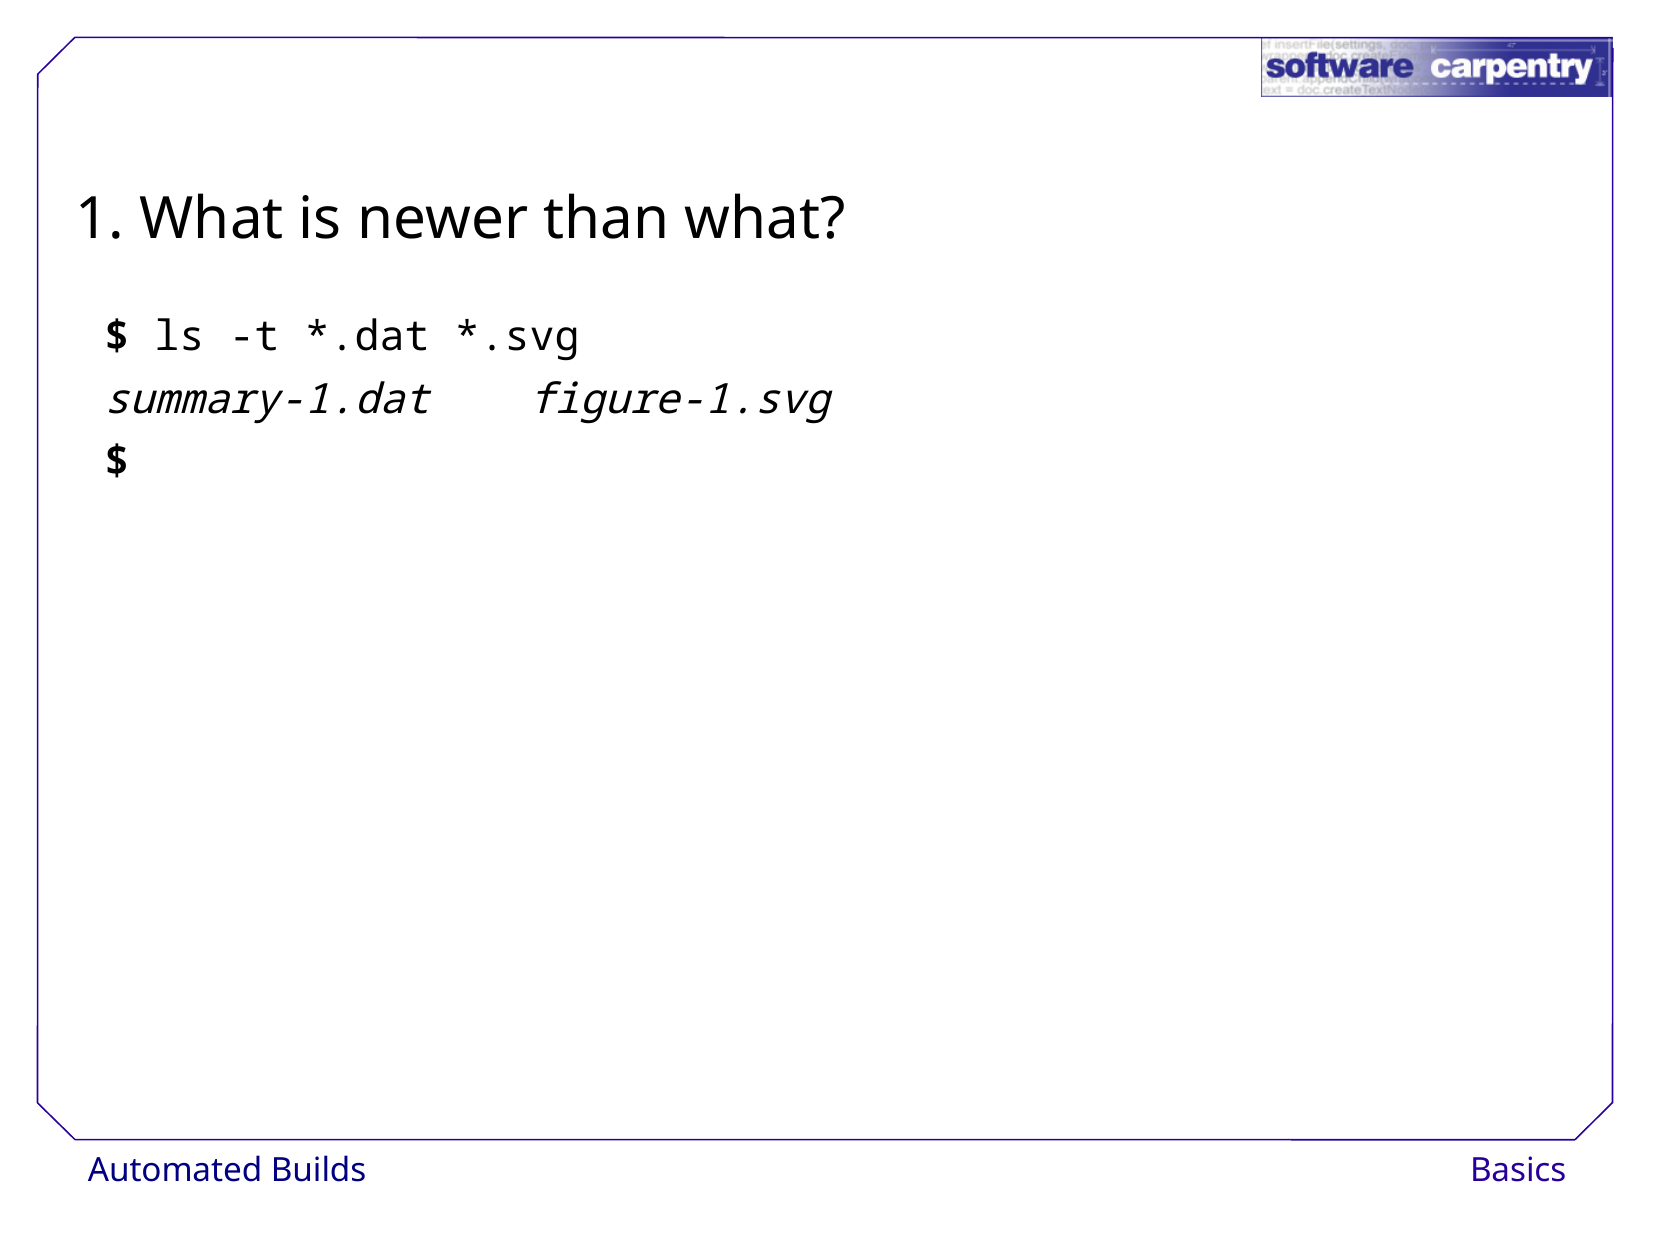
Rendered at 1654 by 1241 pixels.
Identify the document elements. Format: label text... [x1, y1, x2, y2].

picture [1261, 39, 1613, 97]
text_box $ ls -t *.dat *.svg summary-1.dat figure-1.svg $ [89, 289, 1512, 507]
text_box 1. What is newer than what? [61, 138, 1011, 259]
